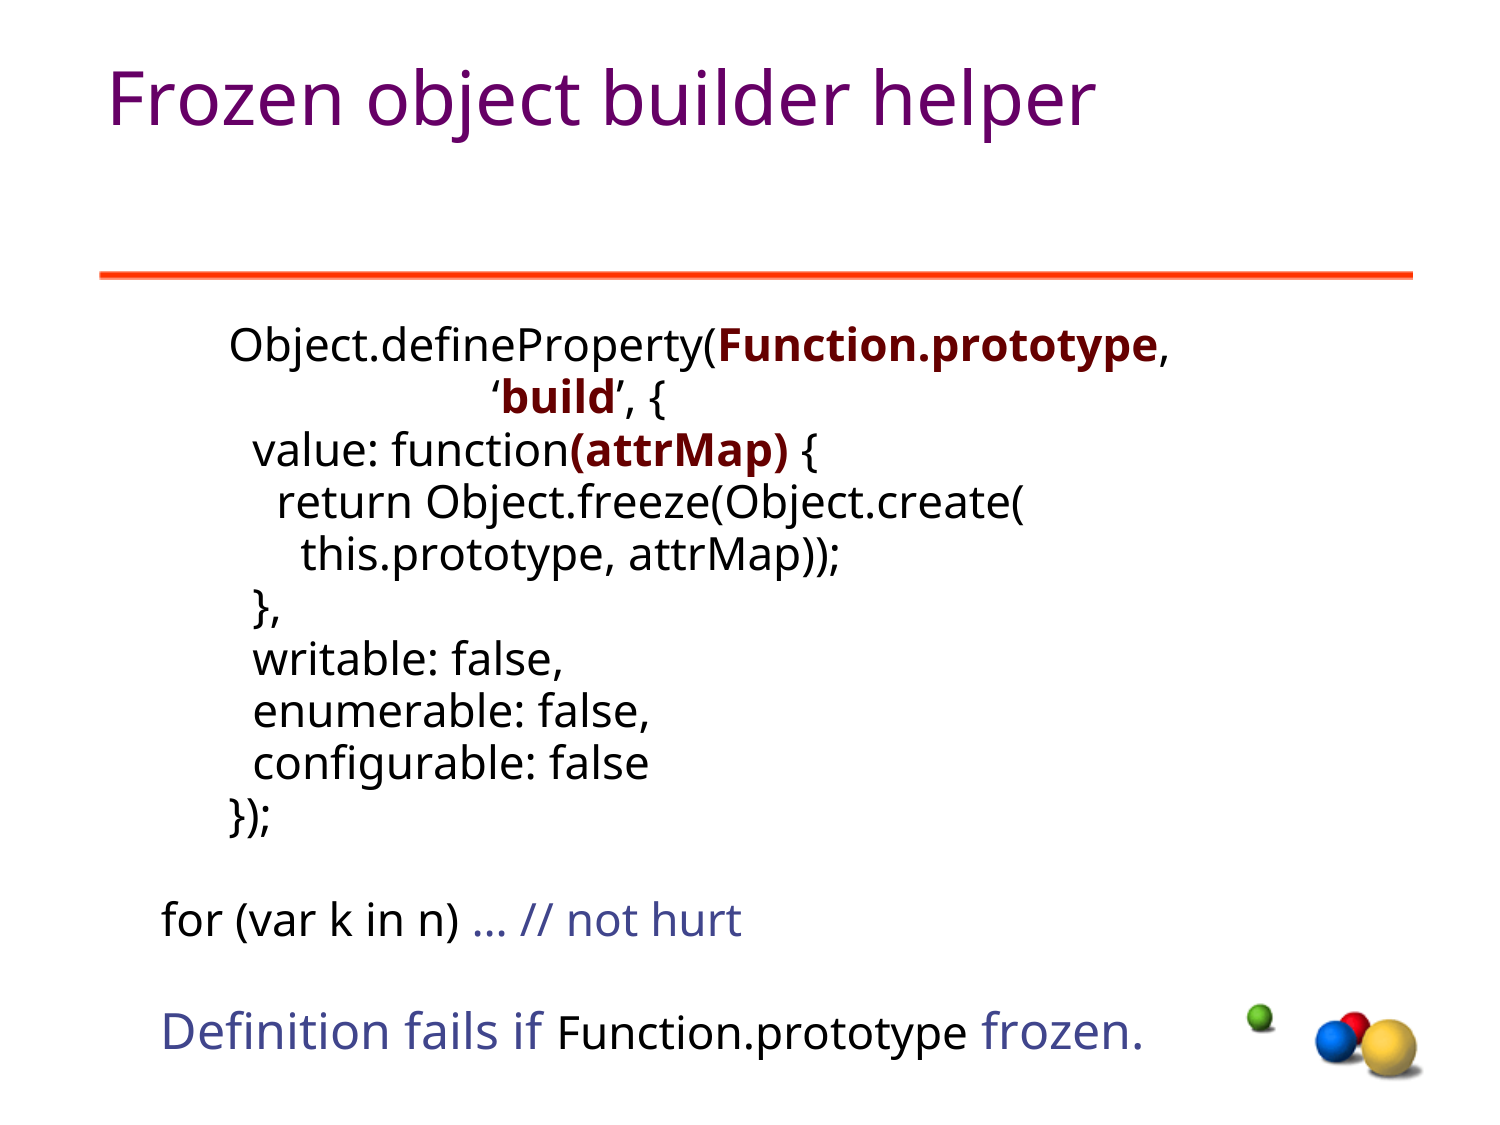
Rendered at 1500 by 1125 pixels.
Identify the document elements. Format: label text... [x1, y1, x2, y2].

subtitle Object.defineProperty(Function.prototype, ‘build’, { value: function(attrMap) { return Object.freeze(Object.create( this.prototype, attrMap)); }, writable: false, enumerable: false, configurable: false }); for (var k in n) … // not hurt Definition fails if Function.prototype frozen. [144, 320, 1407, 1124]
picture [1224, 999, 1449, 1083]
title Frozen object builder helper [106, 57, 1369, 231]
picture [99, 271, 1413, 280]
